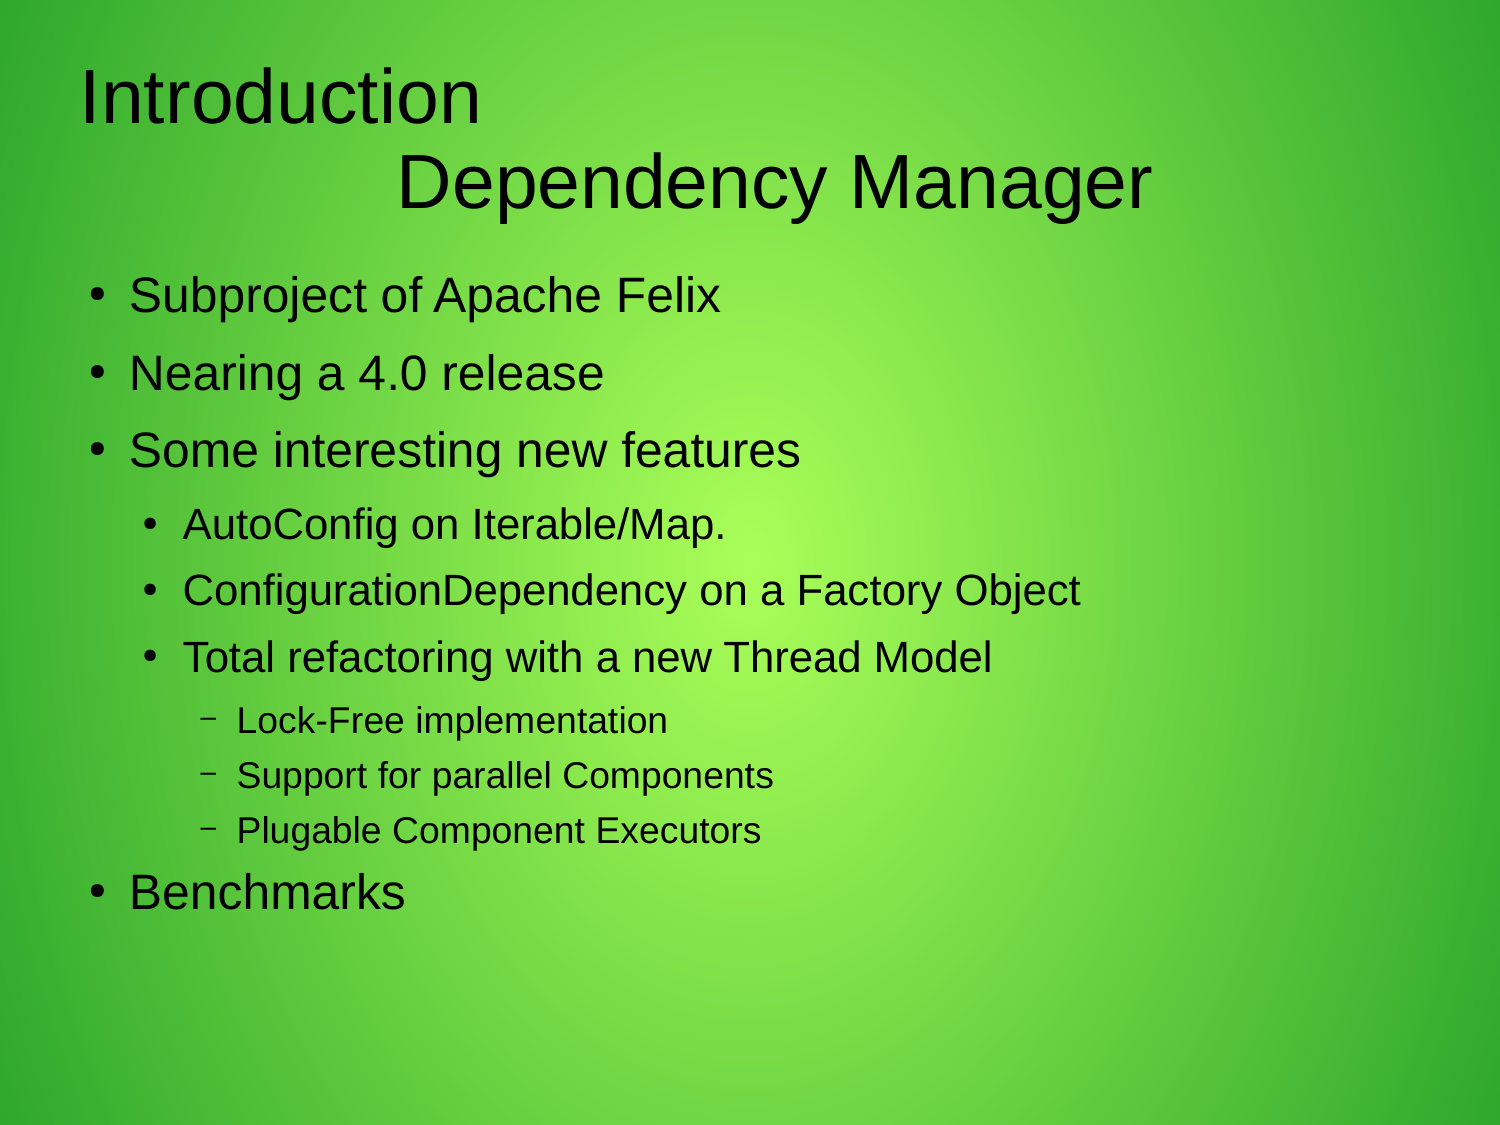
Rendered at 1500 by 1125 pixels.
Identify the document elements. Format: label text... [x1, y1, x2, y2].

list Subproject of Apache Felix Nearing a 4.0 release Some interesting new features AutoConfig on Iterable/Map. ConfigurationDependency on a Factory Object Total refactoring with a new Thread Model Lock-Free implementation Support for parallel Components Plugable Component Executors Benchmarks [75, 267, 1426, 921]
title Introduction Dependency Manager [75, 53, 1433, 226]
